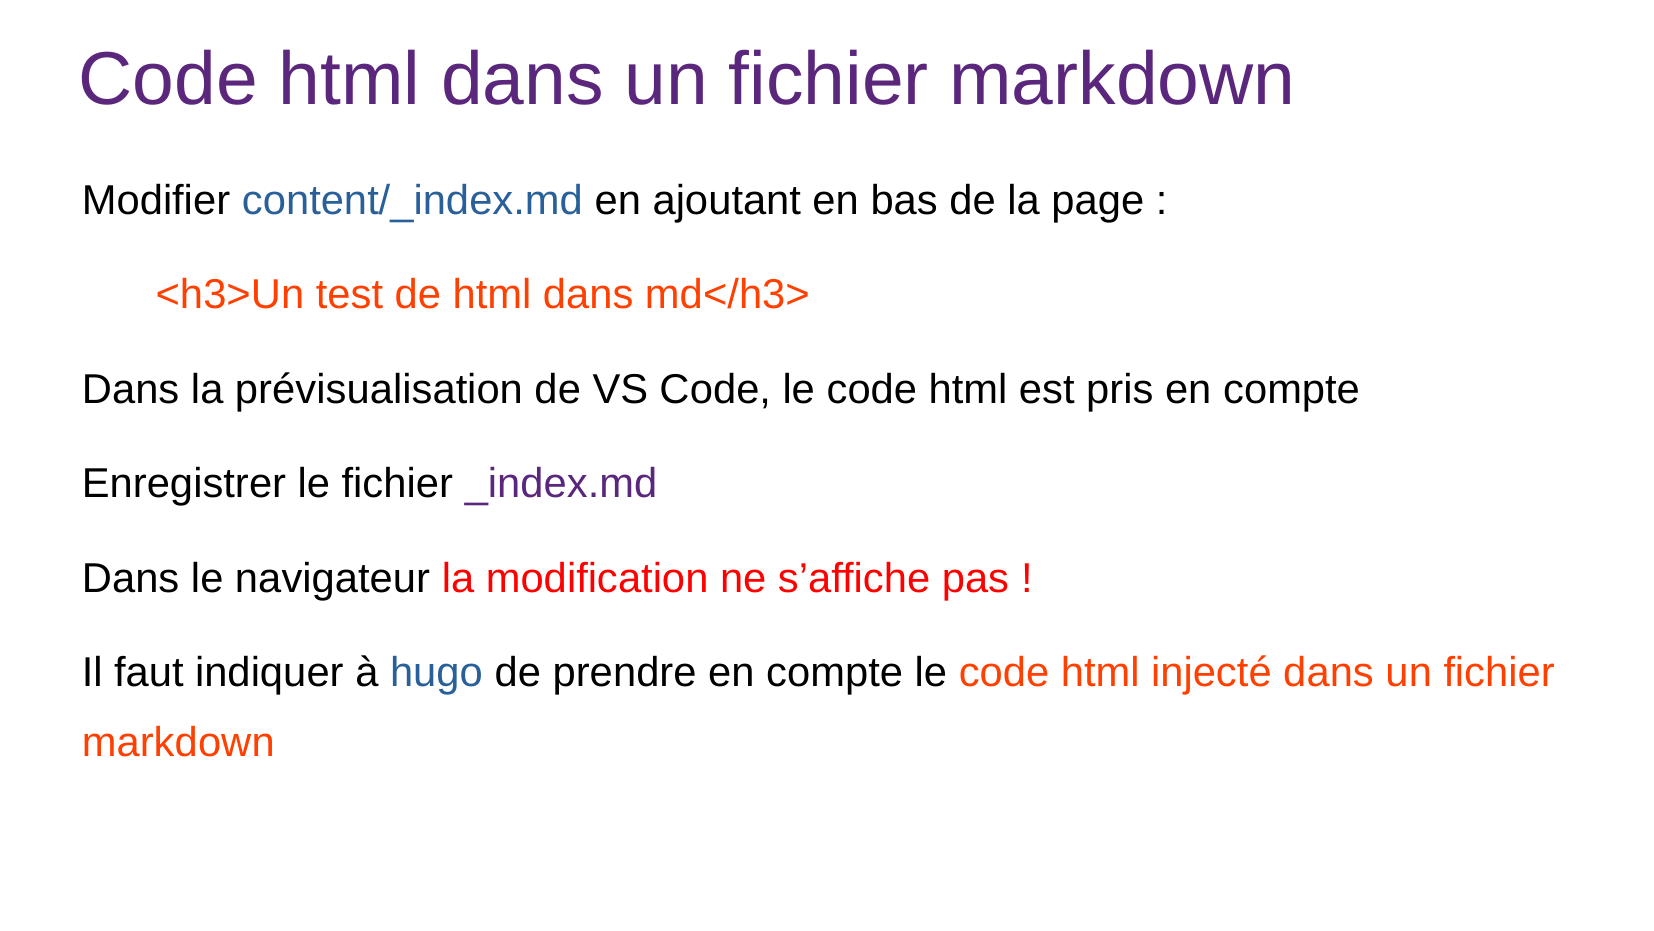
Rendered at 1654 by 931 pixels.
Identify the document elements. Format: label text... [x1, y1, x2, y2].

title Code html dans un fichier markdown [78, 36, 1556, 148]
text_box Modifier content/_index.md en ajoutant en bas de la page : <h3>Un test de html dans md</h3> Dans la prévisualisation de VS Code, le code html est pris en compte Enregistrer le fichier _index.md Dans le navigateur la modification ne s’affiche pas ! Il faut indiquer à hugo de prendre en compte le code html injecté dans un fichier markdown [81, 153, 1570, 887]
